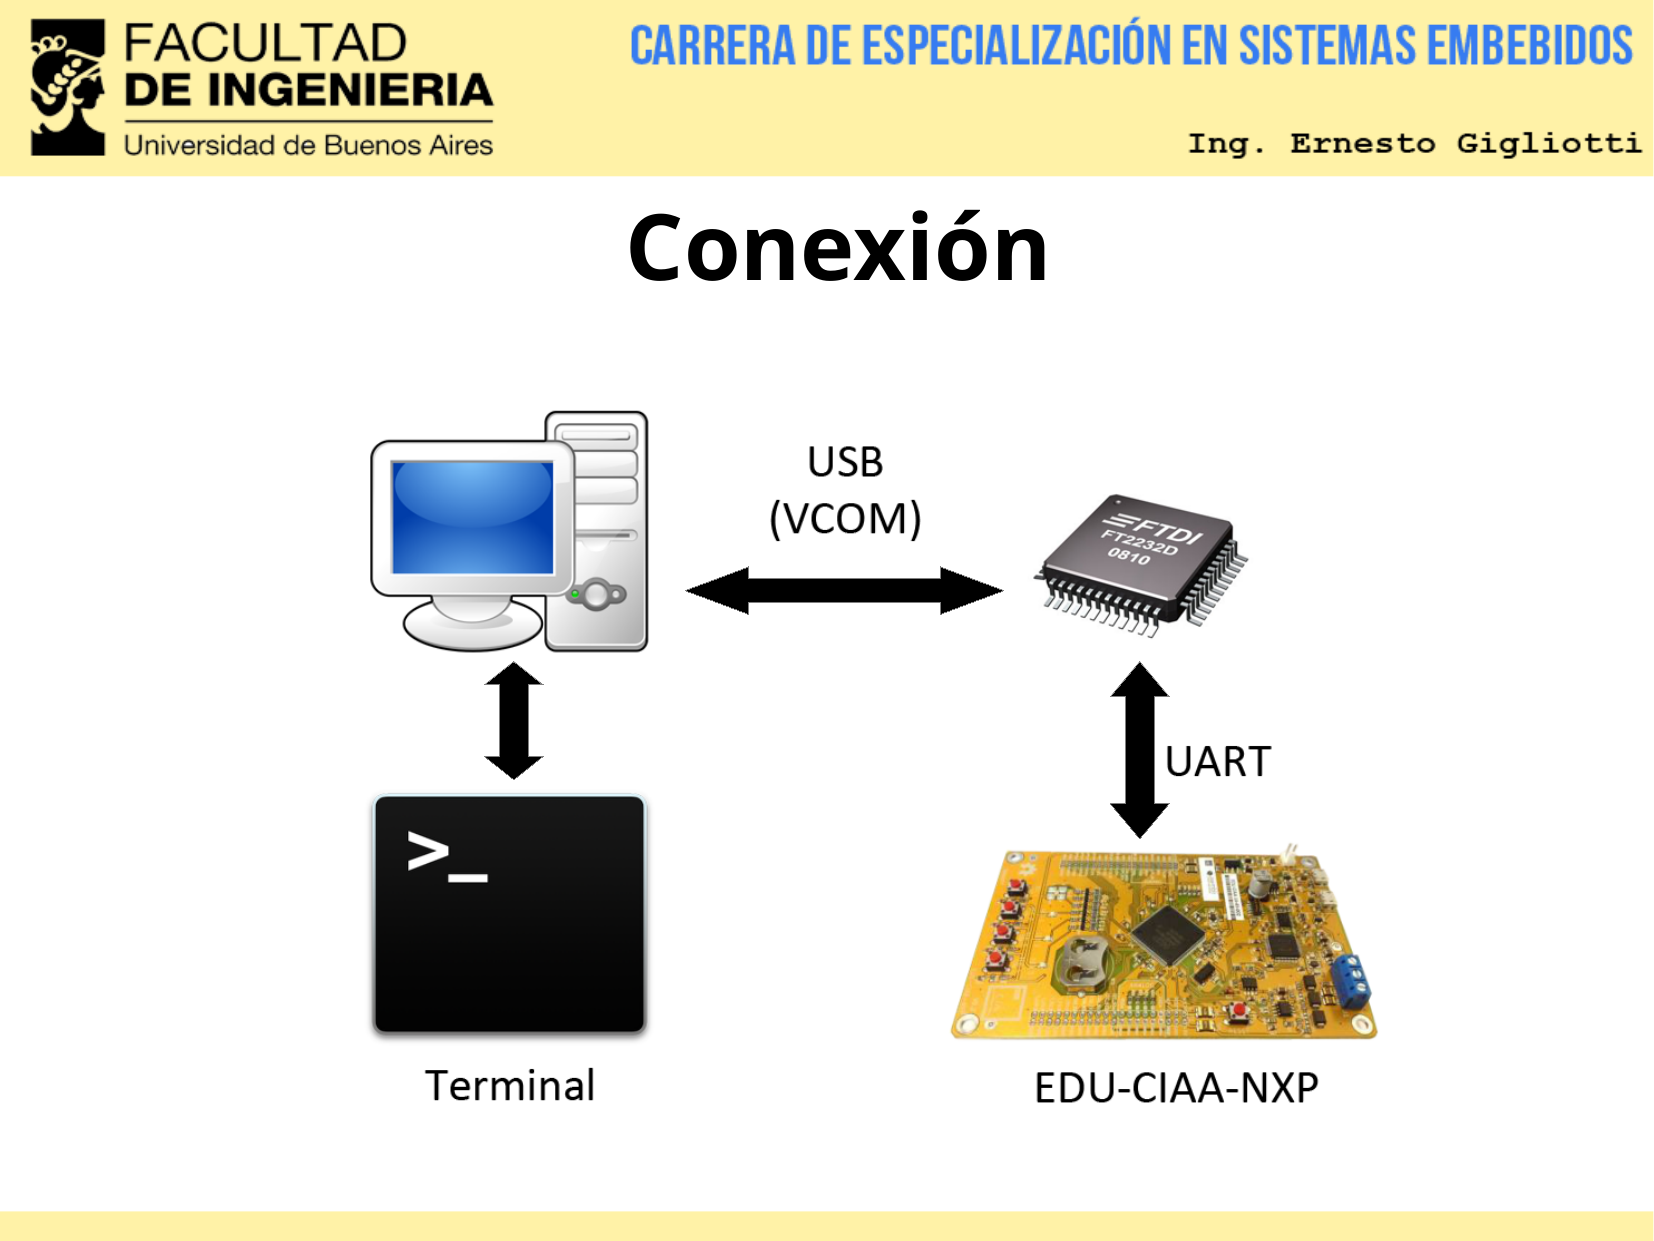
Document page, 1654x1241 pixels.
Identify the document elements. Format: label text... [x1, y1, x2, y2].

title Conexión [94, 141, 1583, 349]
text_box [1110, 661, 1170, 839]
text_box [685, 566, 1004, 615]
picture [0, 0, 1654, 1241]
text_box [484, 661, 544, 780]
